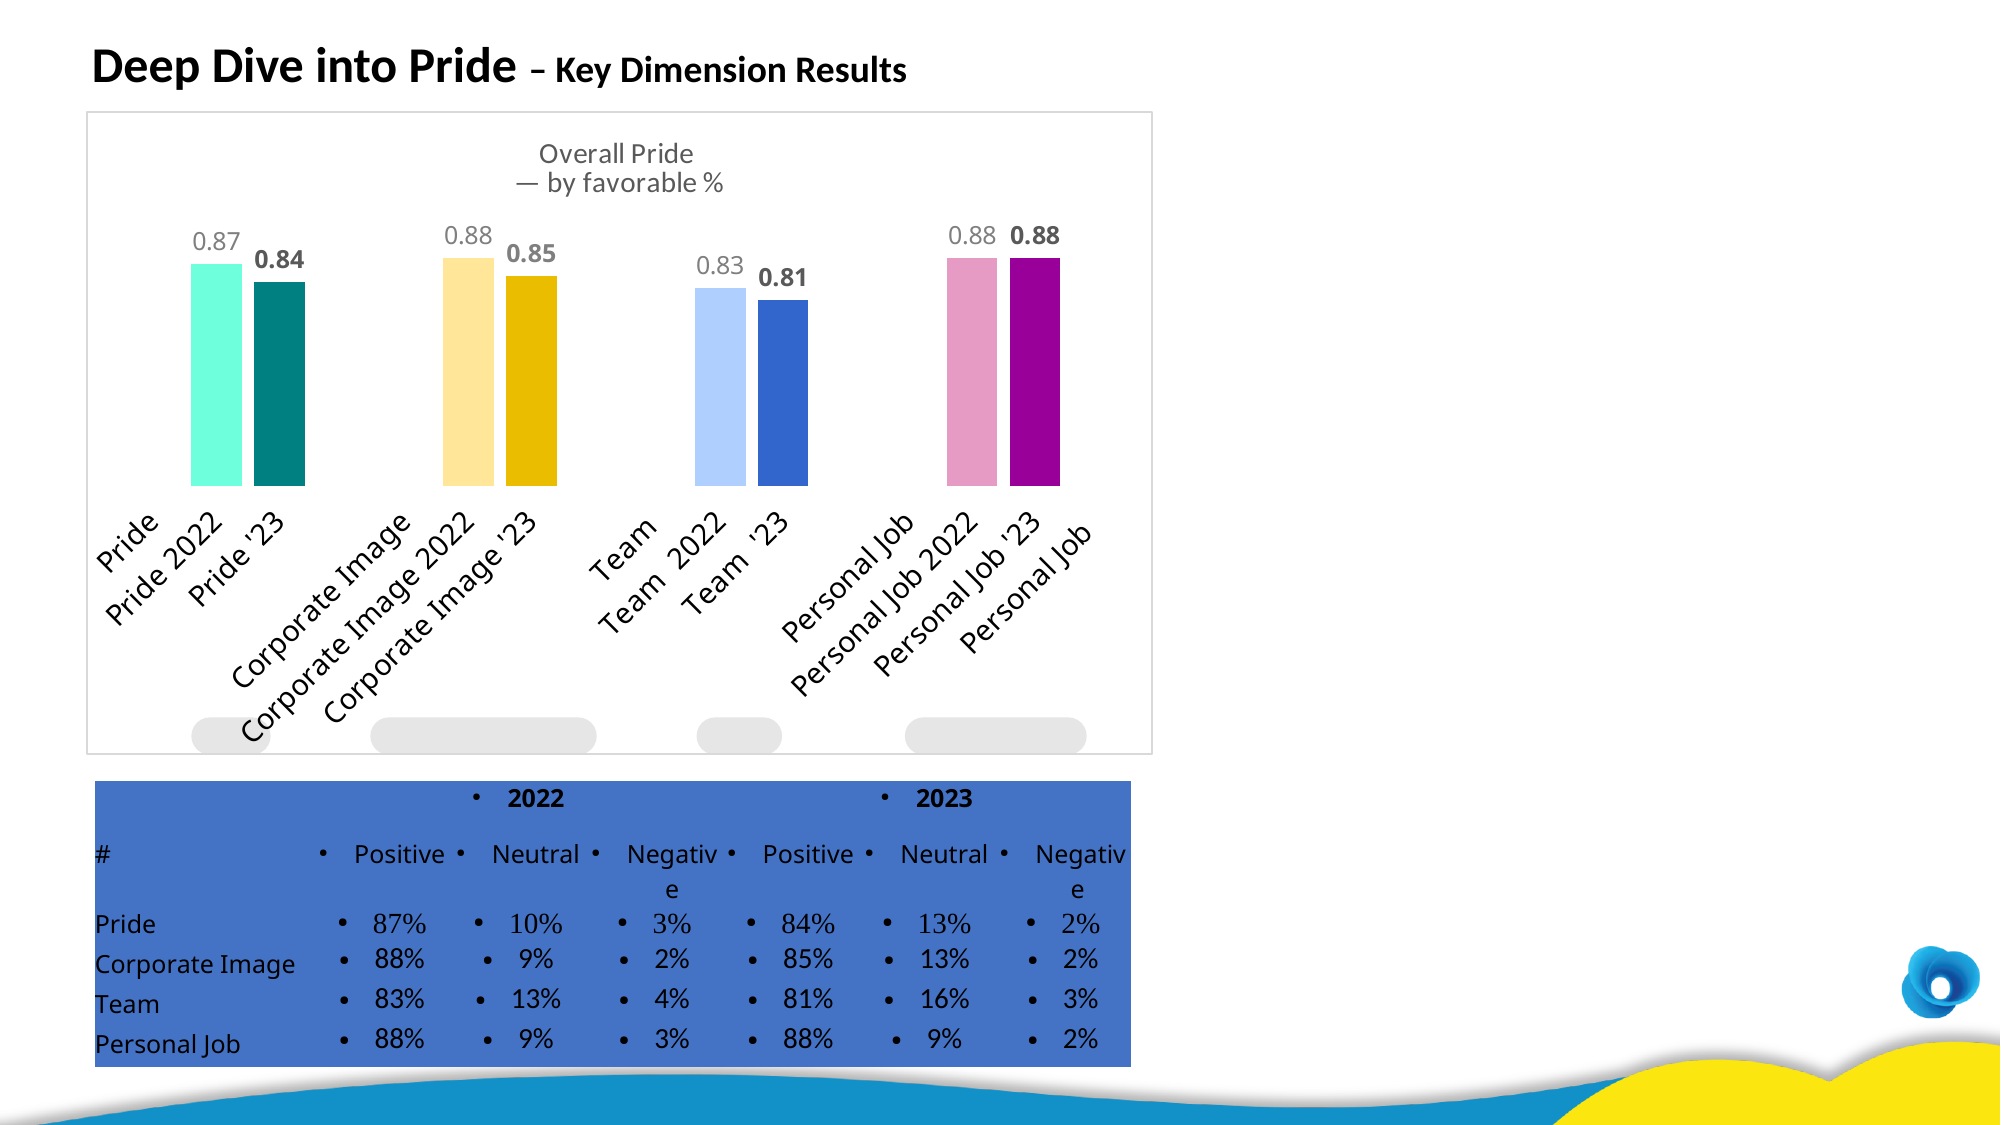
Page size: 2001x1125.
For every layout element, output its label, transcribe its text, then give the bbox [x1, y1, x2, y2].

table_cell Team [95, 987, 314, 1027]
table_cell 4% [586, 987, 723, 1027]
table_cell Negative [995, 837, 1131, 907]
table_cell Personal Job [95, 1027, 314, 1067]
table_cell 3% [586, 1027, 723, 1067]
table_cell 3% [995, 987, 1131, 1027]
table_cell 85% [723, 947, 859, 987]
table_cell 9% [859, 1027, 995, 1067]
table_cell 13% [859, 947, 995, 987]
table_cell Positive [314, 837, 450, 907]
chart [86, 111, 1153, 755]
table_cell 13% [859, 907, 995, 947]
table_cell Pride [95, 907, 314, 947]
table_cell # [95, 837, 314, 907]
table_cell 88% [314, 947, 450, 987]
table_cell 3% [586, 907, 723, 947]
table_cell Neutral [859, 837, 995, 907]
table_cell 9% [450, 1027, 586, 1067]
table_header 2023 [723, 781, 1131, 837]
table_cell 13% [450, 987, 586, 1027]
table_cell Neutral [450, 837, 586, 907]
table_cell 10% [450, 907, 586, 947]
table_cell 2% [995, 1027, 1131, 1067]
table_cell Negative [586, 837, 723, 907]
text_box Deep Dive into Pride – Key Dimension Results [76, 24, 1811, 101]
table_header 2022 [314, 781, 723, 837]
table_cell 84% [723, 907, 859, 947]
table_cell 16% [859, 987, 995, 1027]
table_cell 2% [995, 907, 1131, 947]
table_cell 88% [314, 1027, 450, 1067]
table_cell 83% [314, 987, 450, 1027]
table_cell 9% [450, 947, 586, 987]
table_cell 88% [723, 1027, 859, 1067]
table_cell 2% [586, 947, 723, 987]
table_cell 87% [314, 907, 450, 947]
table_cell 81% [723, 987, 859, 1027]
table_cell Corporate Image [95, 947, 314, 987]
table_cell Positive [723, 837, 859, 907]
table_cell 2% [995, 947, 1131, 987]
table_header [95, 781, 314, 837]
